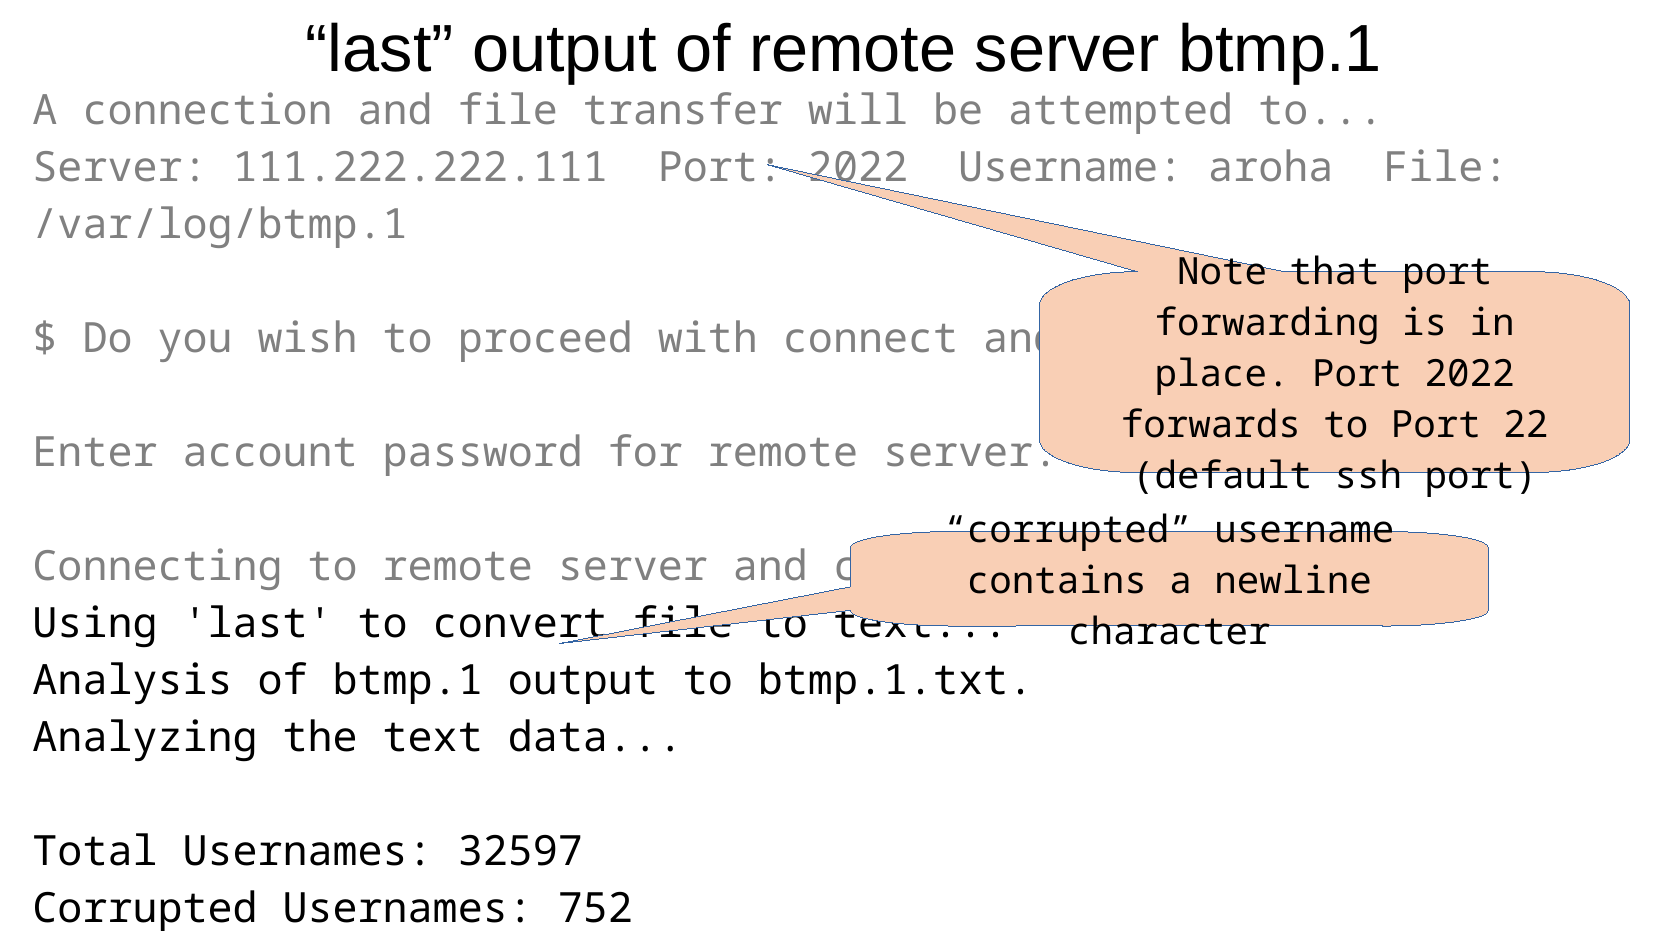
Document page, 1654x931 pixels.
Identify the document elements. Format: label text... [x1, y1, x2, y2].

text_box Note that port forwarding is in place. Port 2022 forwards to Port 22 (default ssh port) [767, 164, 1630, 473]
text_box “corrupted” username contains a newline character [559, 531, 1489, 644]
text_box A connection and file transfer will be attempted to... Server: 111.222.222.111 Port: 2022 Username: aroha File: /var/log/btmp.1 $ Do you wish to proceed with connect and transfer? [Y/n]: y Enter account password for remote server: Connecting to remote server and copyong file... Using 'last' to convert file to text... Analysis of btmp.1 output to btmp.1.txt. Analyzing the text data... Total Usernames: 32597 Corrupted Usernames: 752 Total failed ssh logins for the month: 573147 Max attempts from one ip address: 8764 Total number of ip addresses performing attempts: 5903 Most popular Username: root with 85133 attempts. [17, 72, 1654, 931]
title “last” output of remote server btmp.1 [100, 10, 1589, 72]
